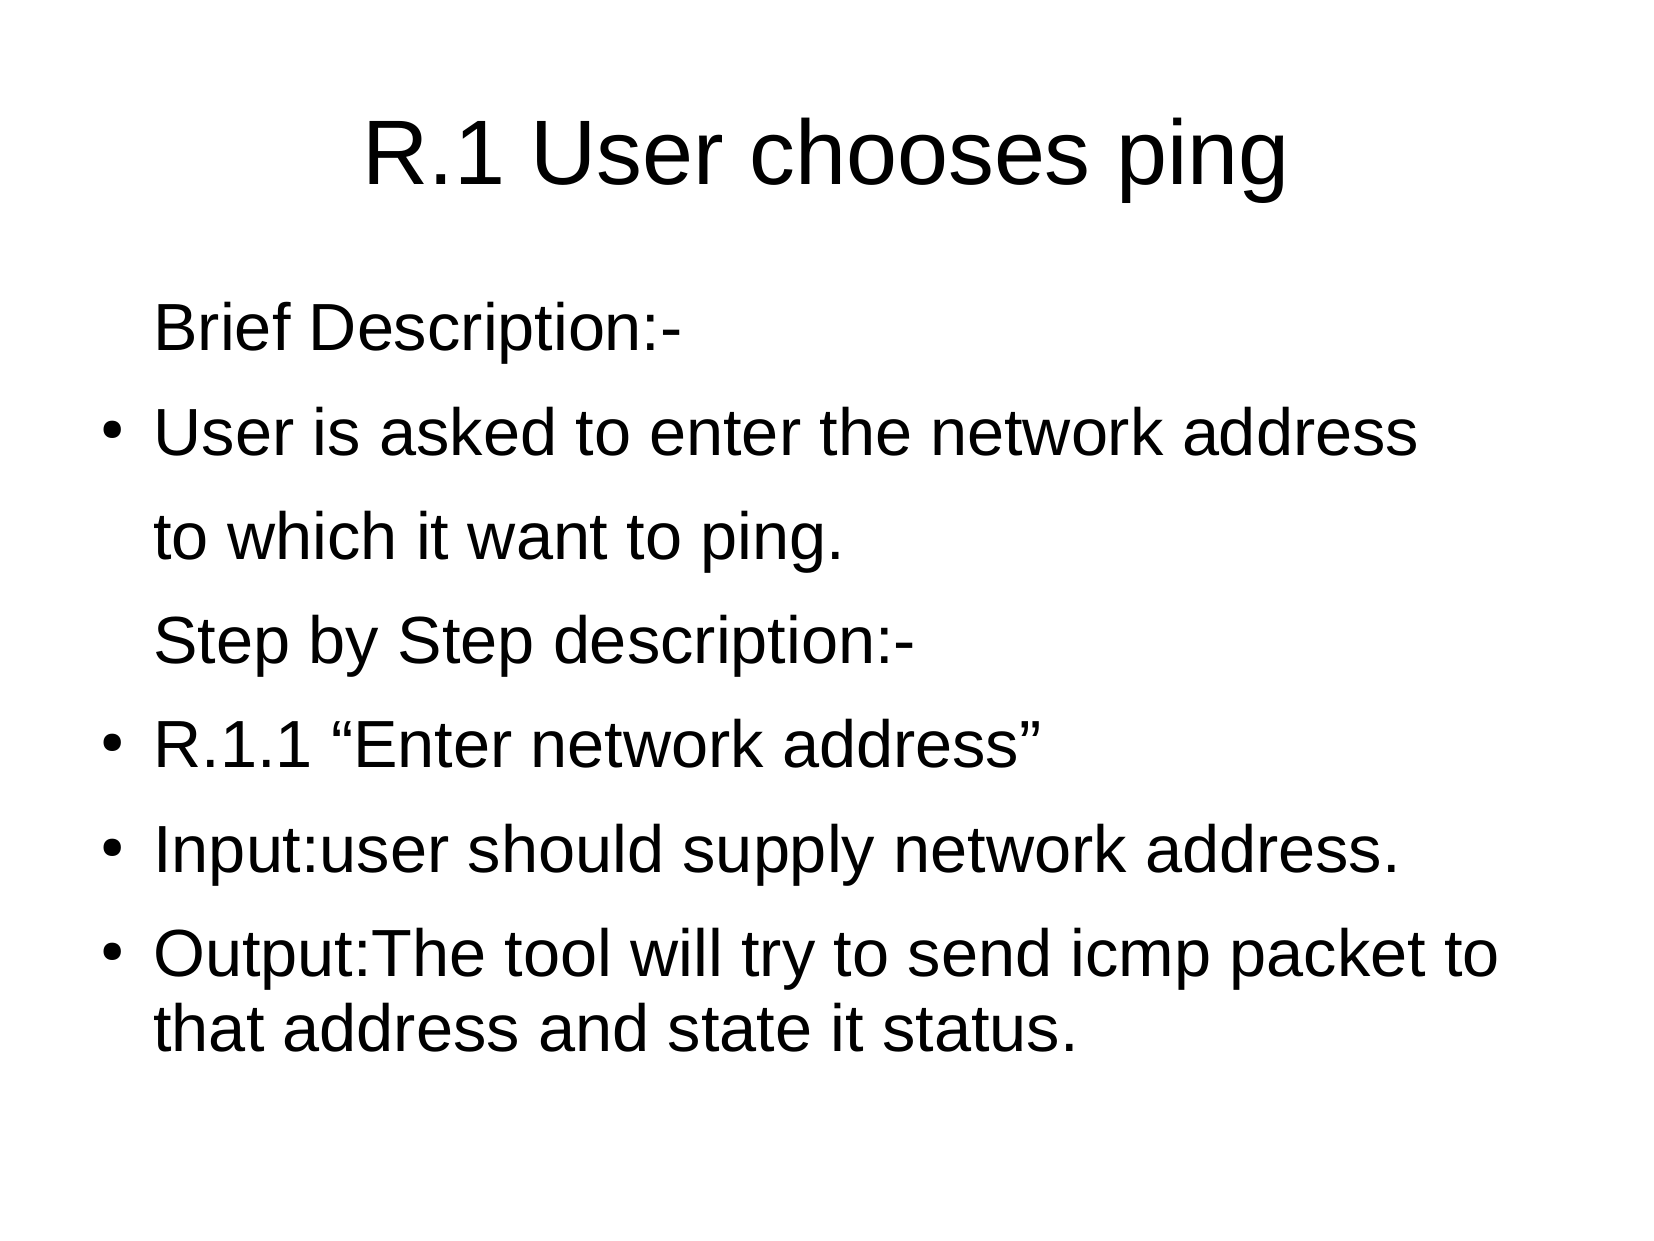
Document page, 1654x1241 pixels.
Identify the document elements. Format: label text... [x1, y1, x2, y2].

list Brief Description:- User is asked to enter the network address to which it want to ping. Step by Step description:- R.1.1 “Enter network address” Input:user should supply network address. Output:The tool will try to send icmp packet to that address and state it status. [82, 290, 1571, 1109]
title R.1 User chooses ping [82, 56, 1571, 250]
